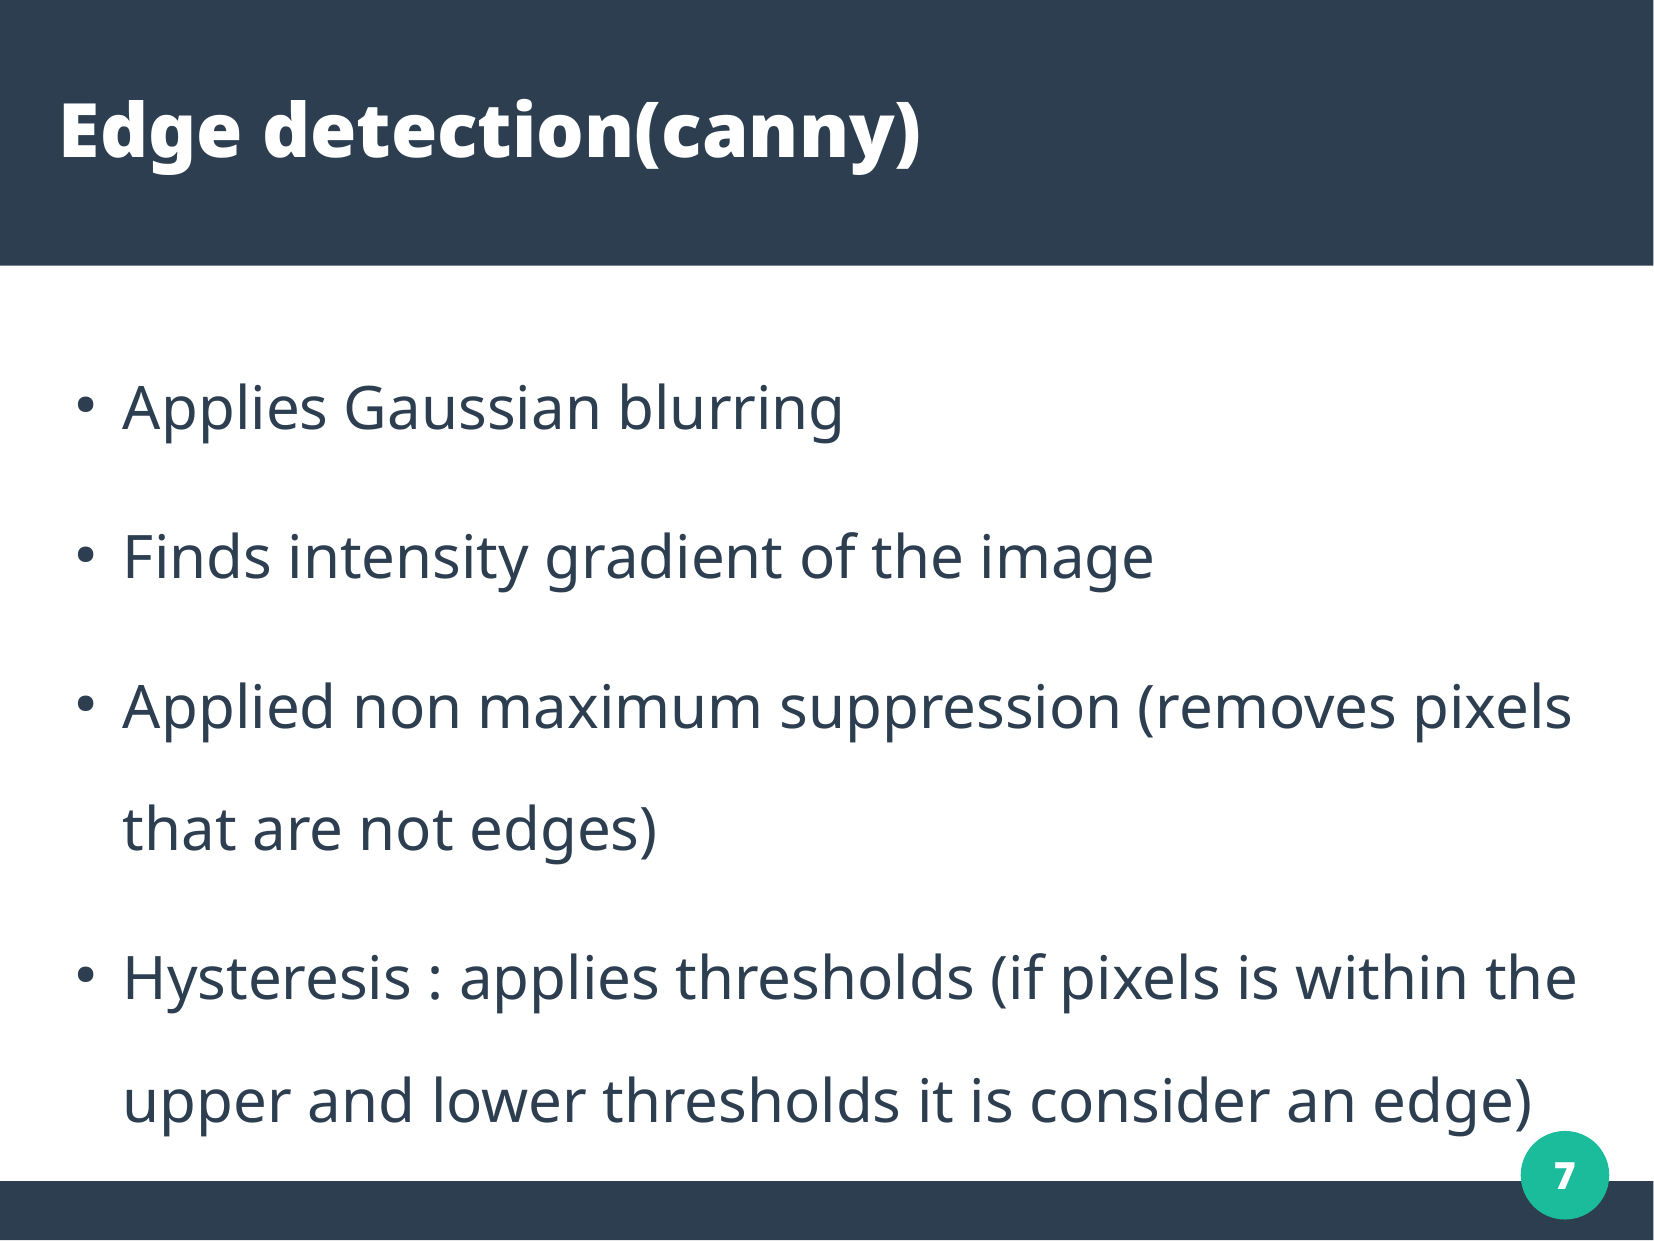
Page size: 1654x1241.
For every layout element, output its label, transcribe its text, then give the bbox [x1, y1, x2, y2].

title Edge detection(canny) [59, 49, 1595, 207]
list Applies Gaussian blurring Finds intensity gradient of the image Applied non maximum suppression (removes pixels that are not edges) Hysteresis : applies thresholds (if pixels is within the upper and lower thresholds it is consider an edge) [59, 324, 1595, 1152]
